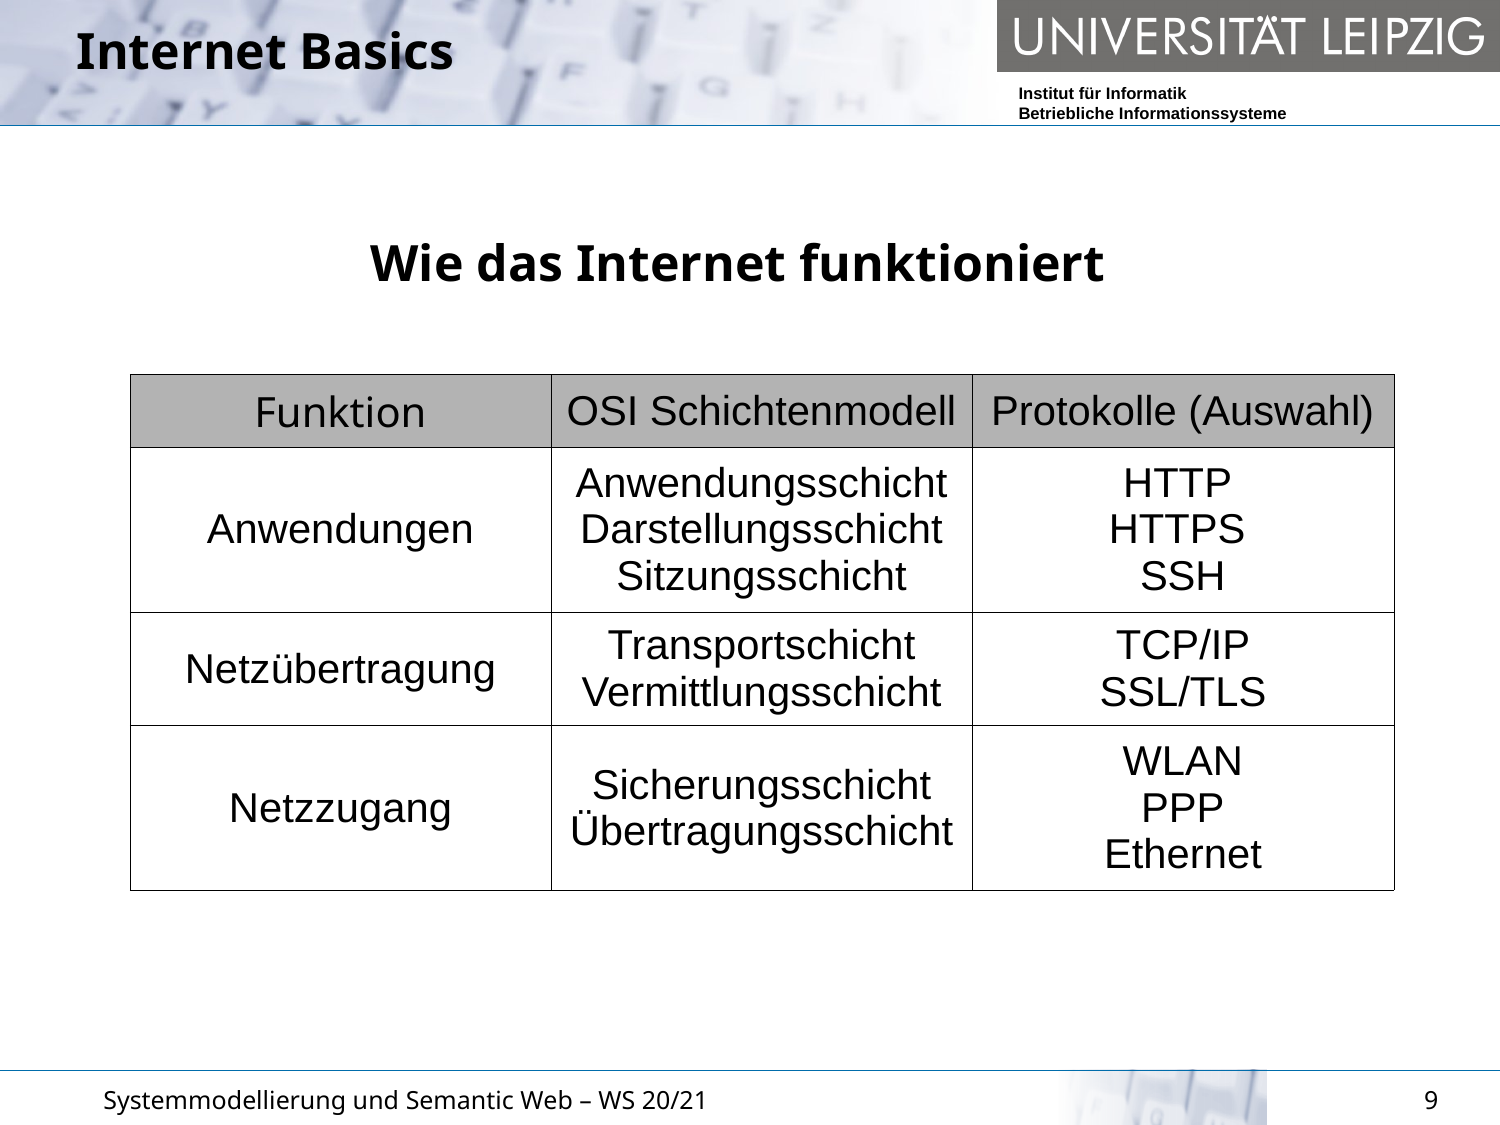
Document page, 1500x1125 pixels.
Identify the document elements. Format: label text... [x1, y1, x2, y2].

table_cell Netzzugang [131, 726, 551, 890]
table_cell Netzübertragung [131, 613, 551, 725]
text_box Internet Basics [62, 12, 470, 88]
table_cell Anwendungsschicht Darstellungsschicht Sitzungsschicht [552, 448, 972, 612]
table_cell HTTP HTTPS SSH [973, 448, 1394, 612]
table_cell Sicherungsschicht Übertragungsschicht [552, 726, 972, 890]
text_box Wie das Internet funktioniert [200, 224, 1276, 300]
table_header Protokolle (Auswahl) [973, 375, 1394, 447]
table_cell WLAN PPP Ethernet [973, 726, 1394, 890]
picture [0, 0, 1500, 125]
table_cell Transportschicht Vermittlungsschicht [552, 613, 972, 725]
picture [1057, 1071, 1267, 1125]
table_header Funktion [131, 375, 551, 447]
table_cell Anwendungen [131, 448, 551, 612]
table_header OSI Schichtenmodell [552, 375, 972, 447]
table_cell TCP/IP SSL/TLS [973, 613, 1394, 725]
